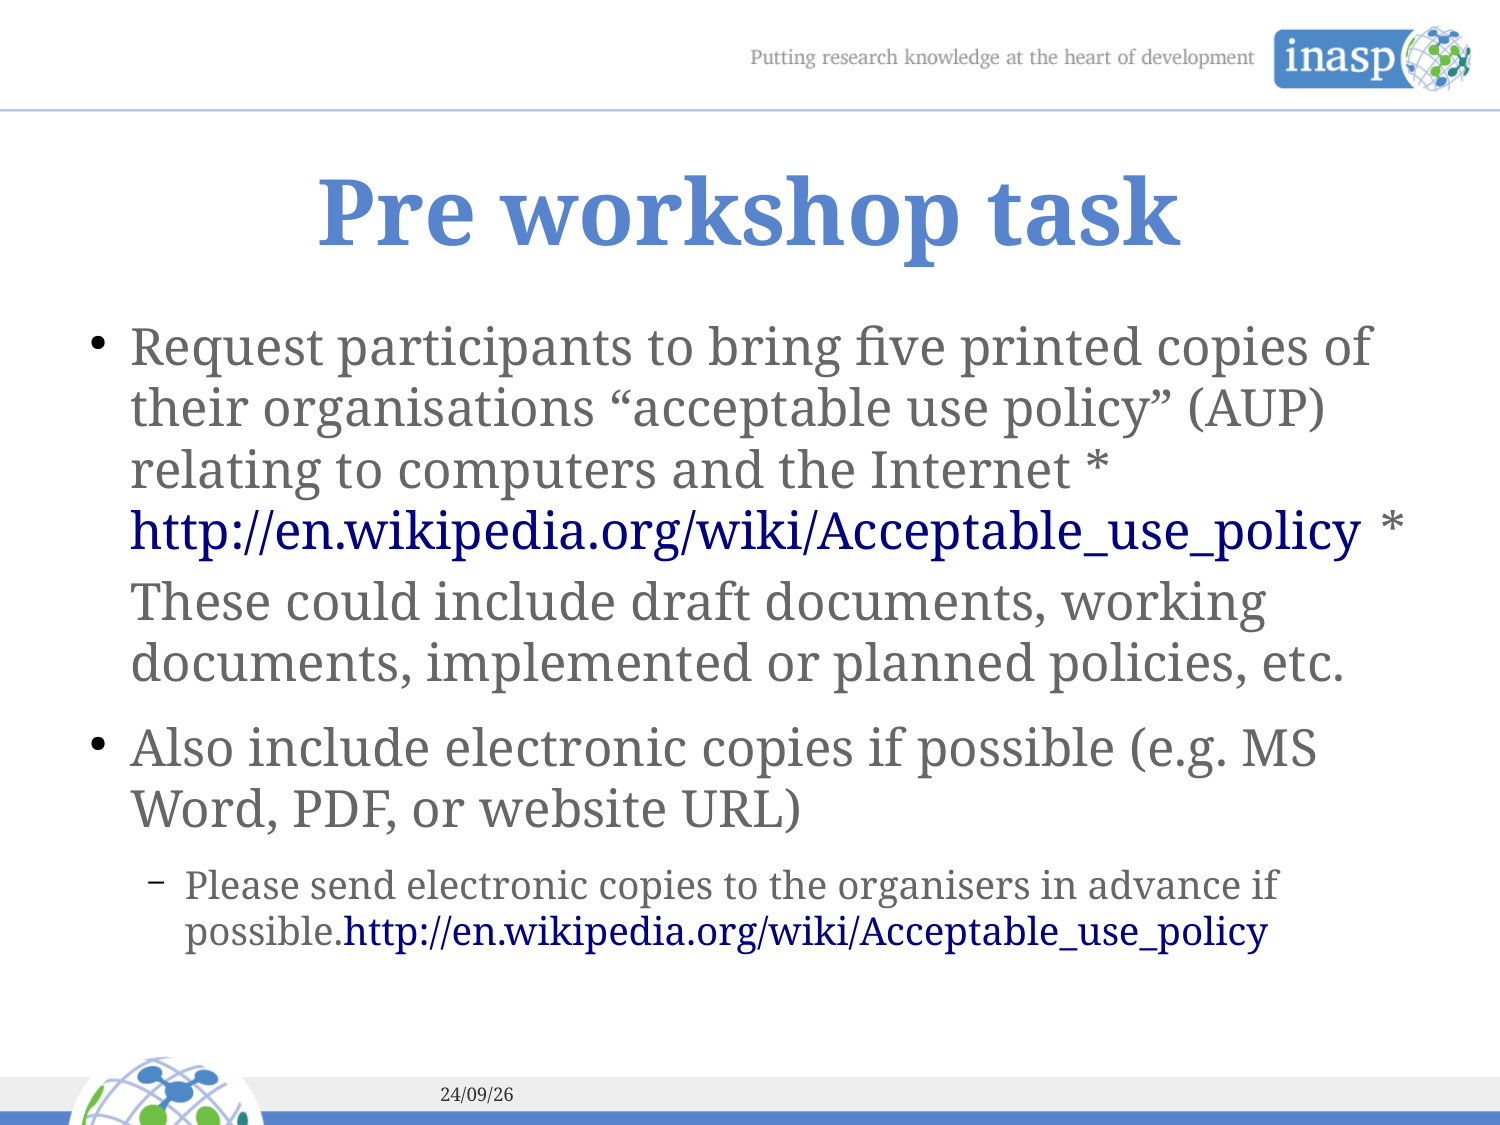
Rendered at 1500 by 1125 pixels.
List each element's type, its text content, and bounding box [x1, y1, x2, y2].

title Pre workshop task [75, 129, 1426, 313]
picture [0, 0, 1500, 1125]
list Request participants to bring five printed copies of their organisations “acceptable use policy” (AUP) relating to computers and the Internet * http://en.wikipedia.org/wiki/Acceptable_use_policy * These could include draft documents, working documents, implemented or planned policies, etc. Also include electronic copies if possible (e.g. MS Word, PDF, or website URL) Please send electronic copies to the organisers in advance if possible.http://en.wikipedia.org/wiki/Acceptable_use_policy [75, 313, 1426, 967]
